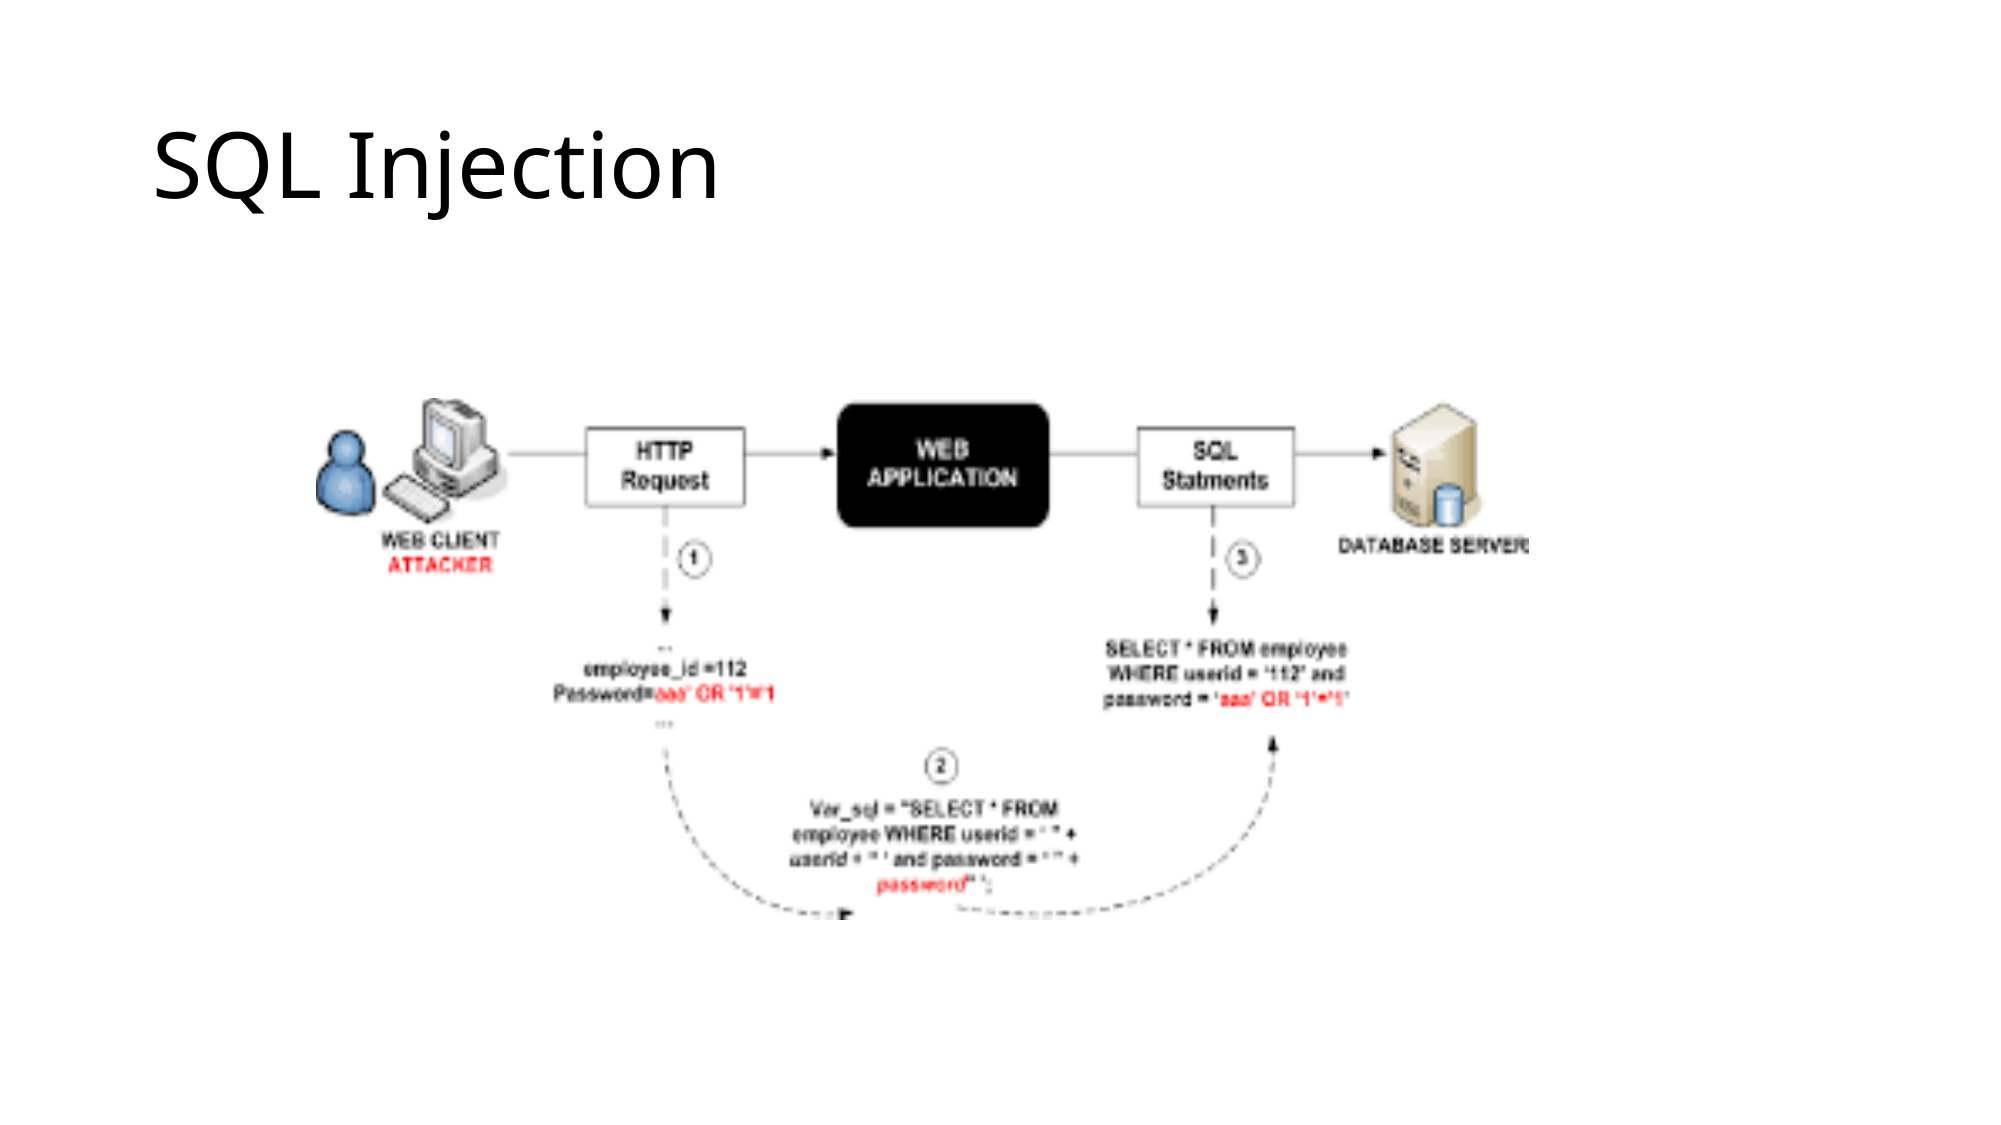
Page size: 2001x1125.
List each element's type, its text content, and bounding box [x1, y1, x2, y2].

picture [316, 398, 1529, 920]
title SQL Injection [137, 59, 1863, 278]
